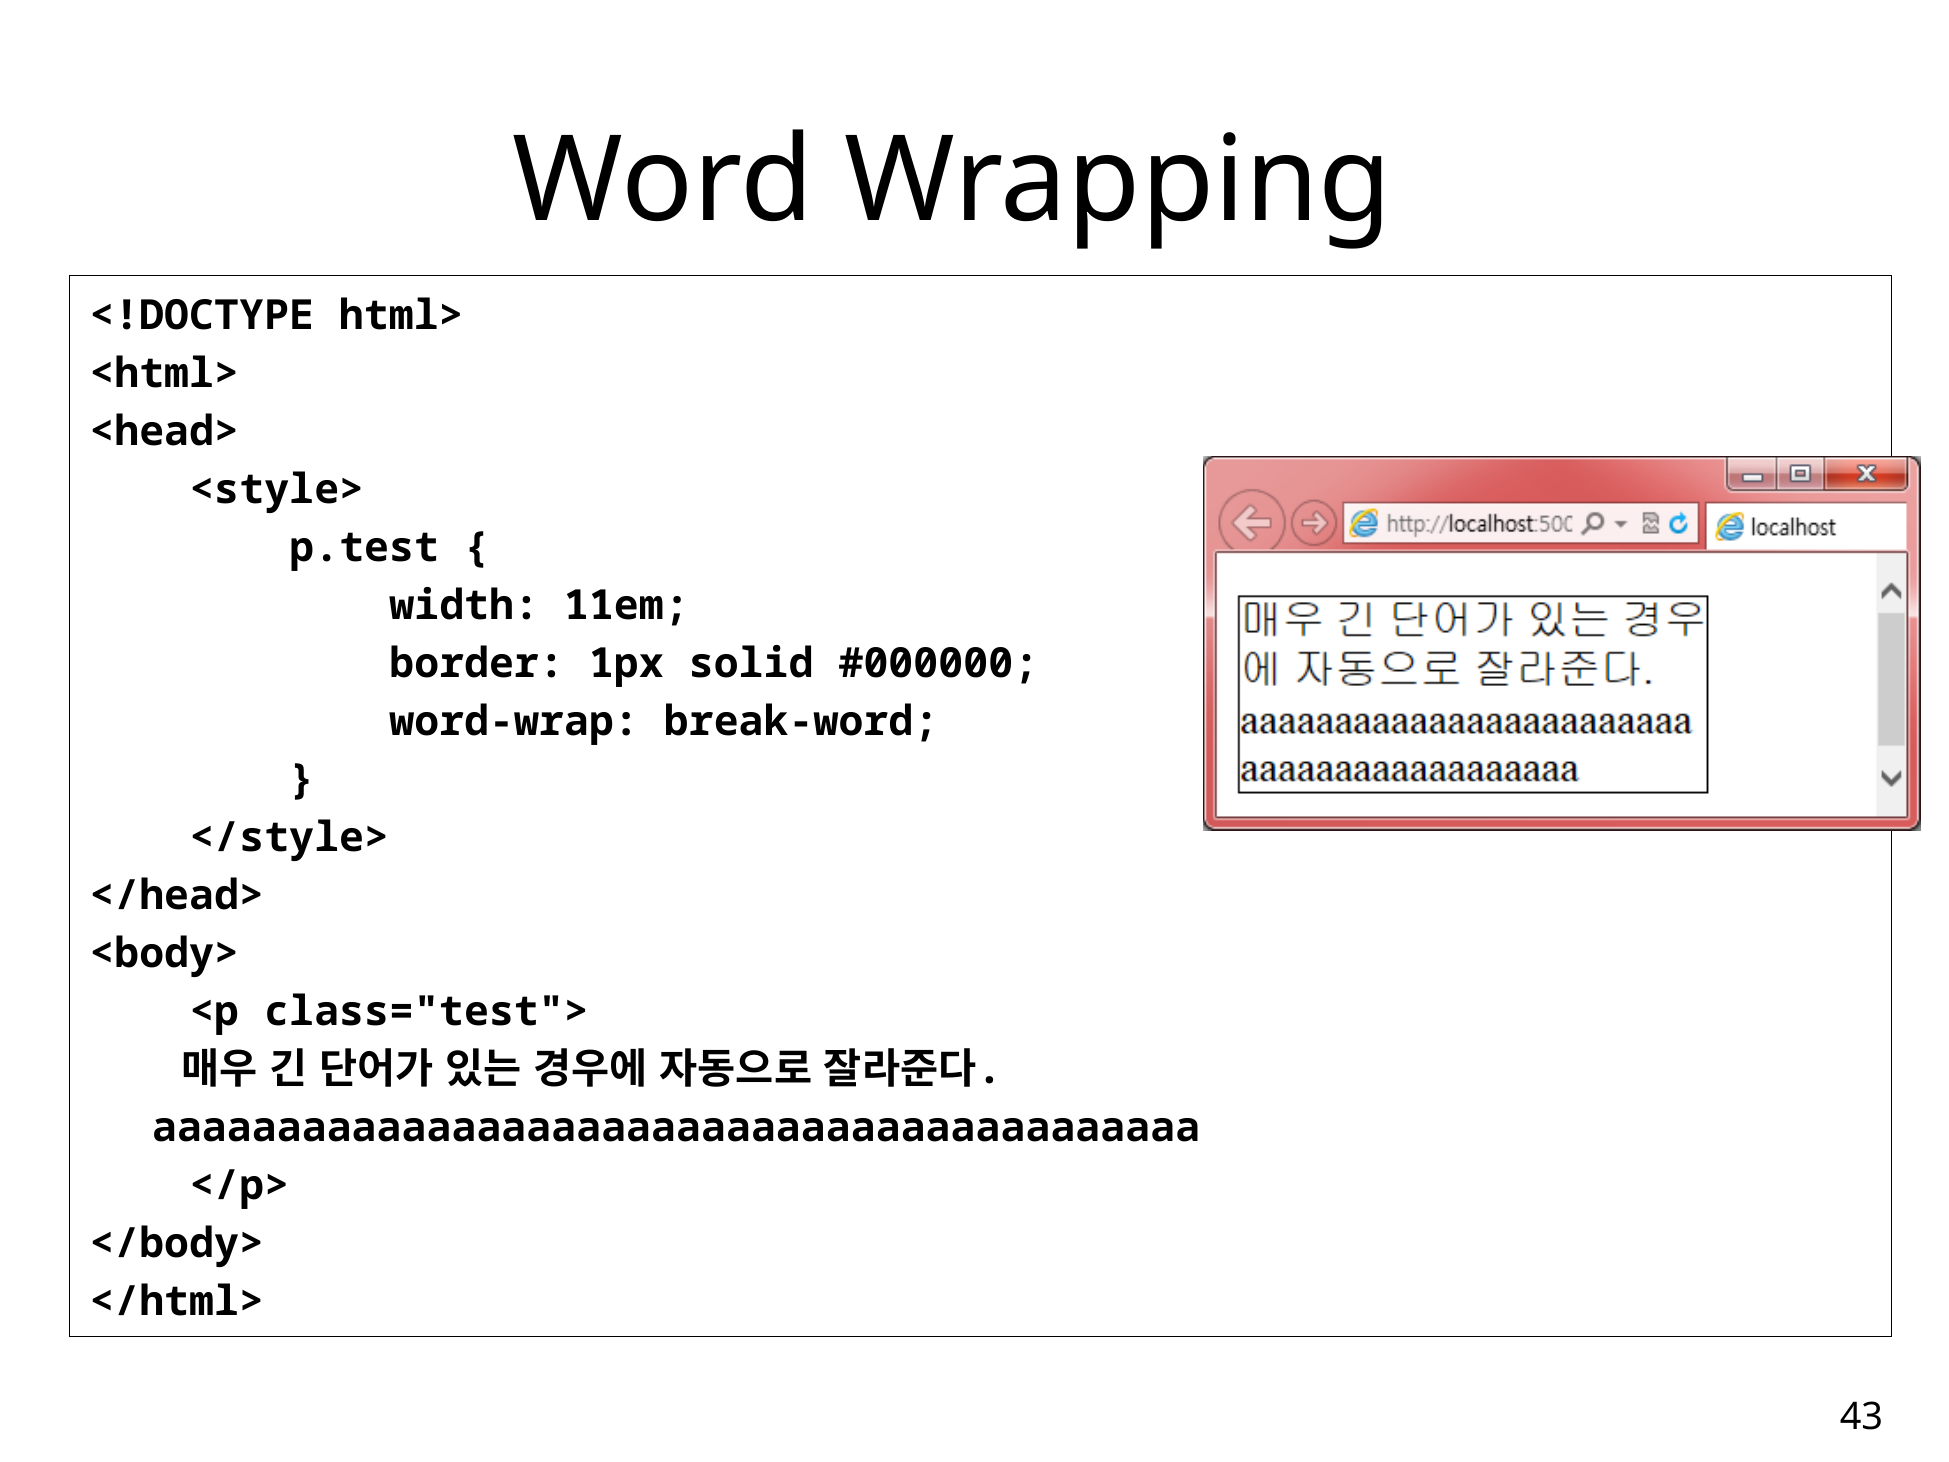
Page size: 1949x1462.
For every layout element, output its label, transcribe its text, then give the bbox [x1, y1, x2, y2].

slide_number <숫자> [1496, 1372, 1899, 1462]
title Word Wrapping [156, 92, 1749, 255]
text_box <!DOCTYPE html> <html> <head> <style> p.test { width: 11em; border: 1px solid #000000; word-wrap: break-word; } </style> </head> <body> <p class="test"> 매우 긴 단어가 있는 경우에 자동으로 잘라준다. aaaaaaaaaaaaaaaaaaaaaaaaaaaaaaaaaaaaaaaaaa </p> </body> </html> [69, 275, 1892, 1337]
picture [1203, 456, 1921, 831]
